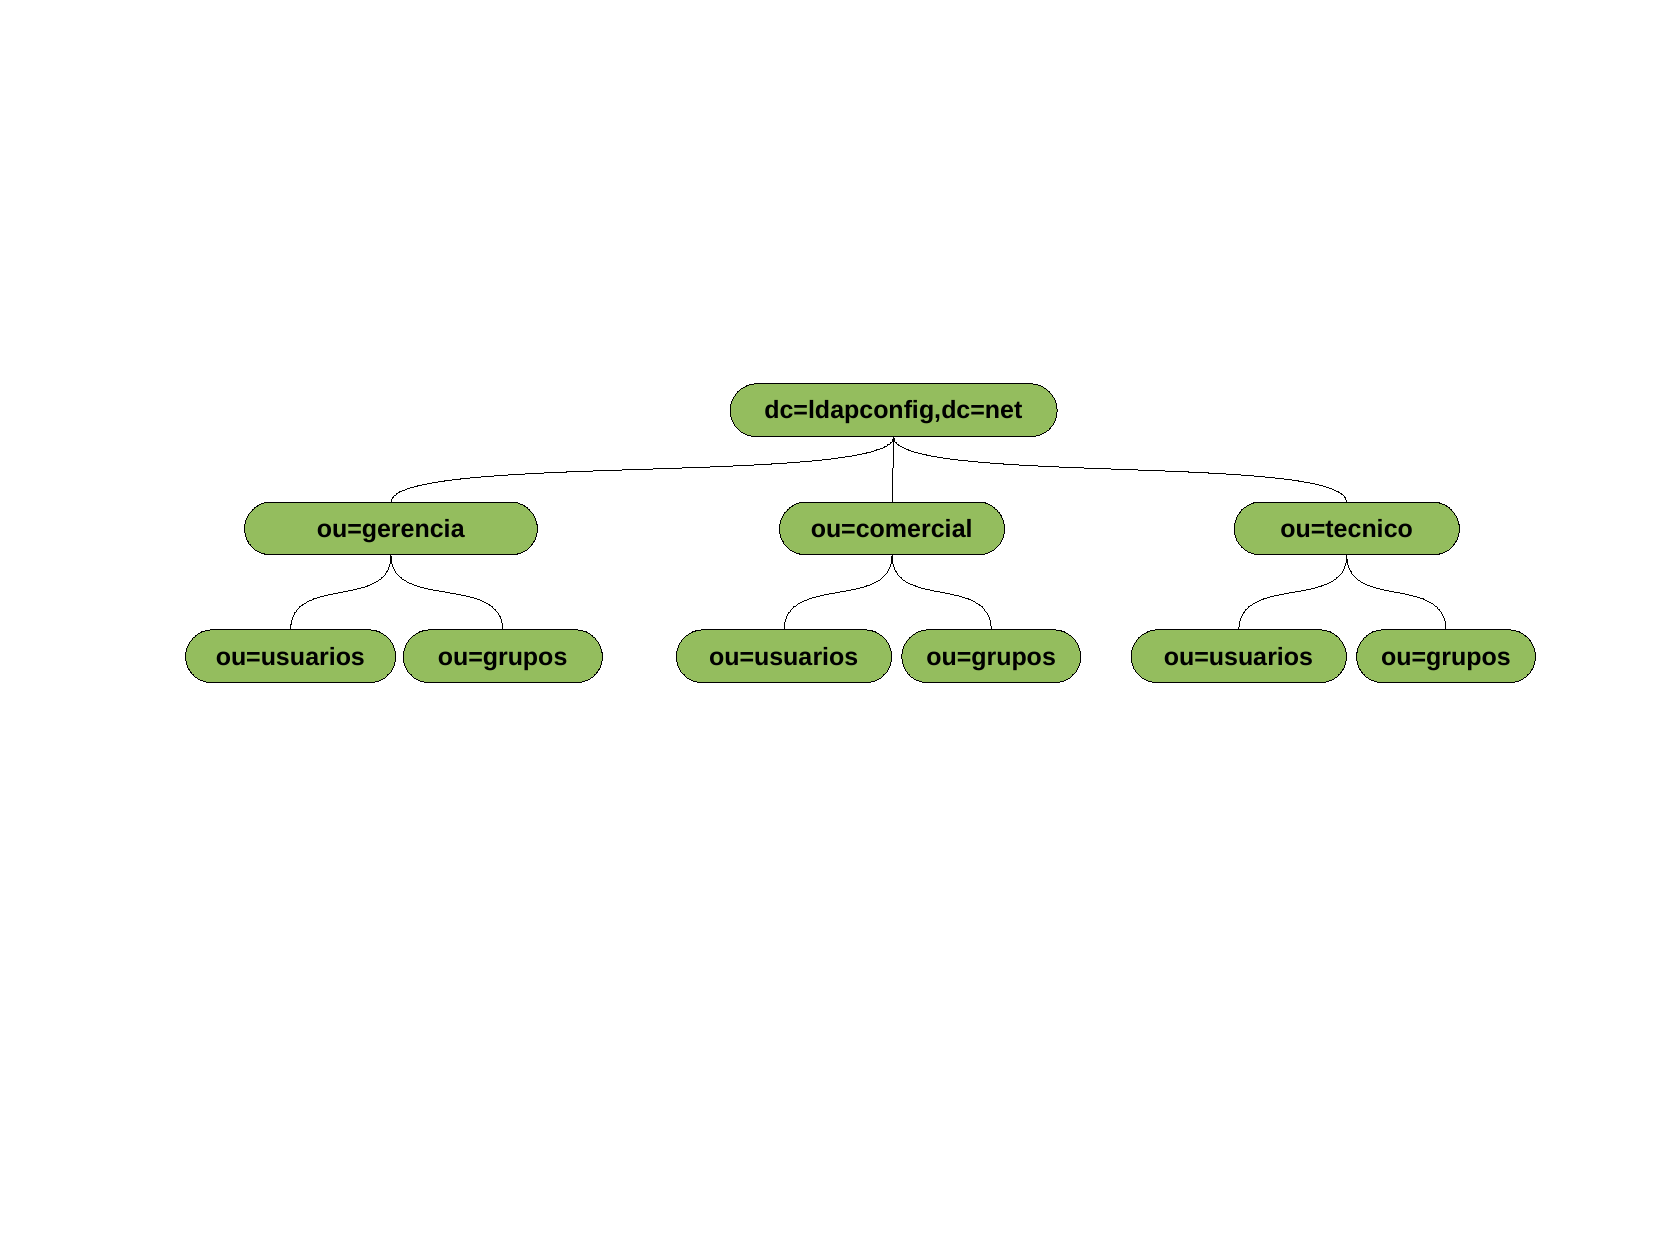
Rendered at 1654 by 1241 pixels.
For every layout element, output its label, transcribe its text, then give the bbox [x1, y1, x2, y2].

text_box ou=usuarios [185, 629, 396, 683]
text_box ou=tecnico [1234, 502, 1460, 555]
text_box ou=grupos [1356, 629, 1536, 683]
text_box ou=grupos [403, 629, 603, 683]
text_box ou=usuarios [676, 629, 892, 683]
text_box ou=gerencia [244, 502, 538, 555]
text_box ou=usuarios [1131, 629, 1347, 683]
text_box ou=grupos [901, 629, 1081, 683]
text_box dc=ldapconfig,dc=net [730, 383, 1058, 437]
text_box ou=comercial [779, 502, 1005, 555]
